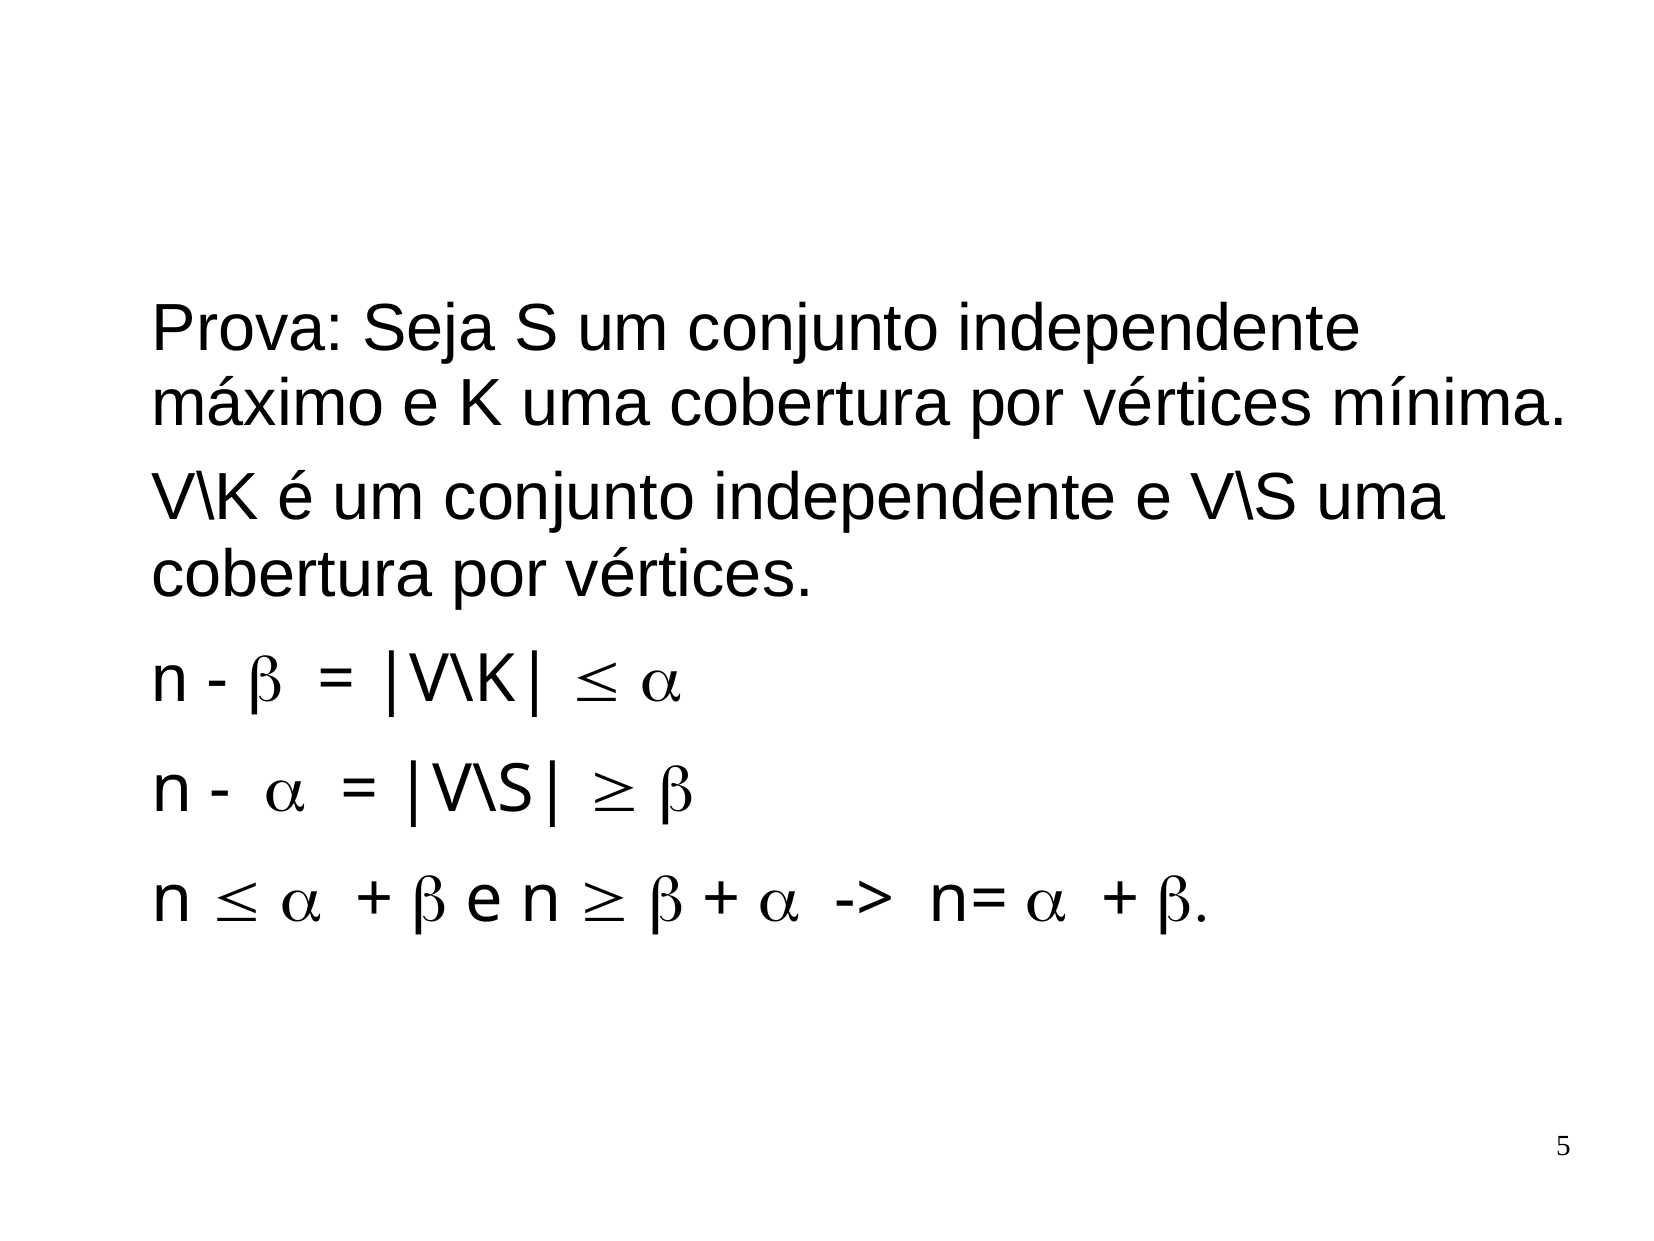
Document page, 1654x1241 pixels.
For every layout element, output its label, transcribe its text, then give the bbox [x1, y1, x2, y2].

list Prova: Seja S um conjunto independente máximo e K uma cobertura por vértices mínima. V\K é um conjunto independente e V\S uma cobertura por vértices. n - = |V\K|   n -= |V\S|   n  +  e n   +  -> n= +  [151, 289, 1598, 1140]
